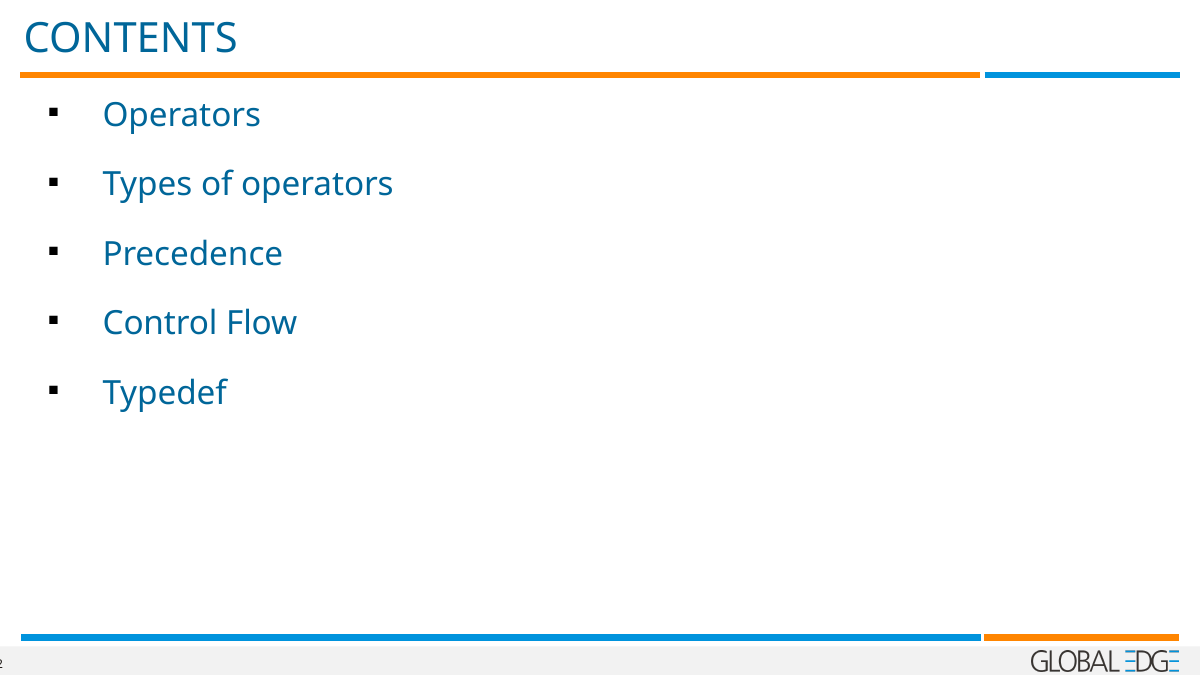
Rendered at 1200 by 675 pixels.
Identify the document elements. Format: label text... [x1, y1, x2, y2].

list Operators Types of operators Precedence Control Flow Typedef [20, 87, 1179, 628]
picture [1031, 650, 1179, 672]
title CONTENTS [12, 9, 1088, 63]
